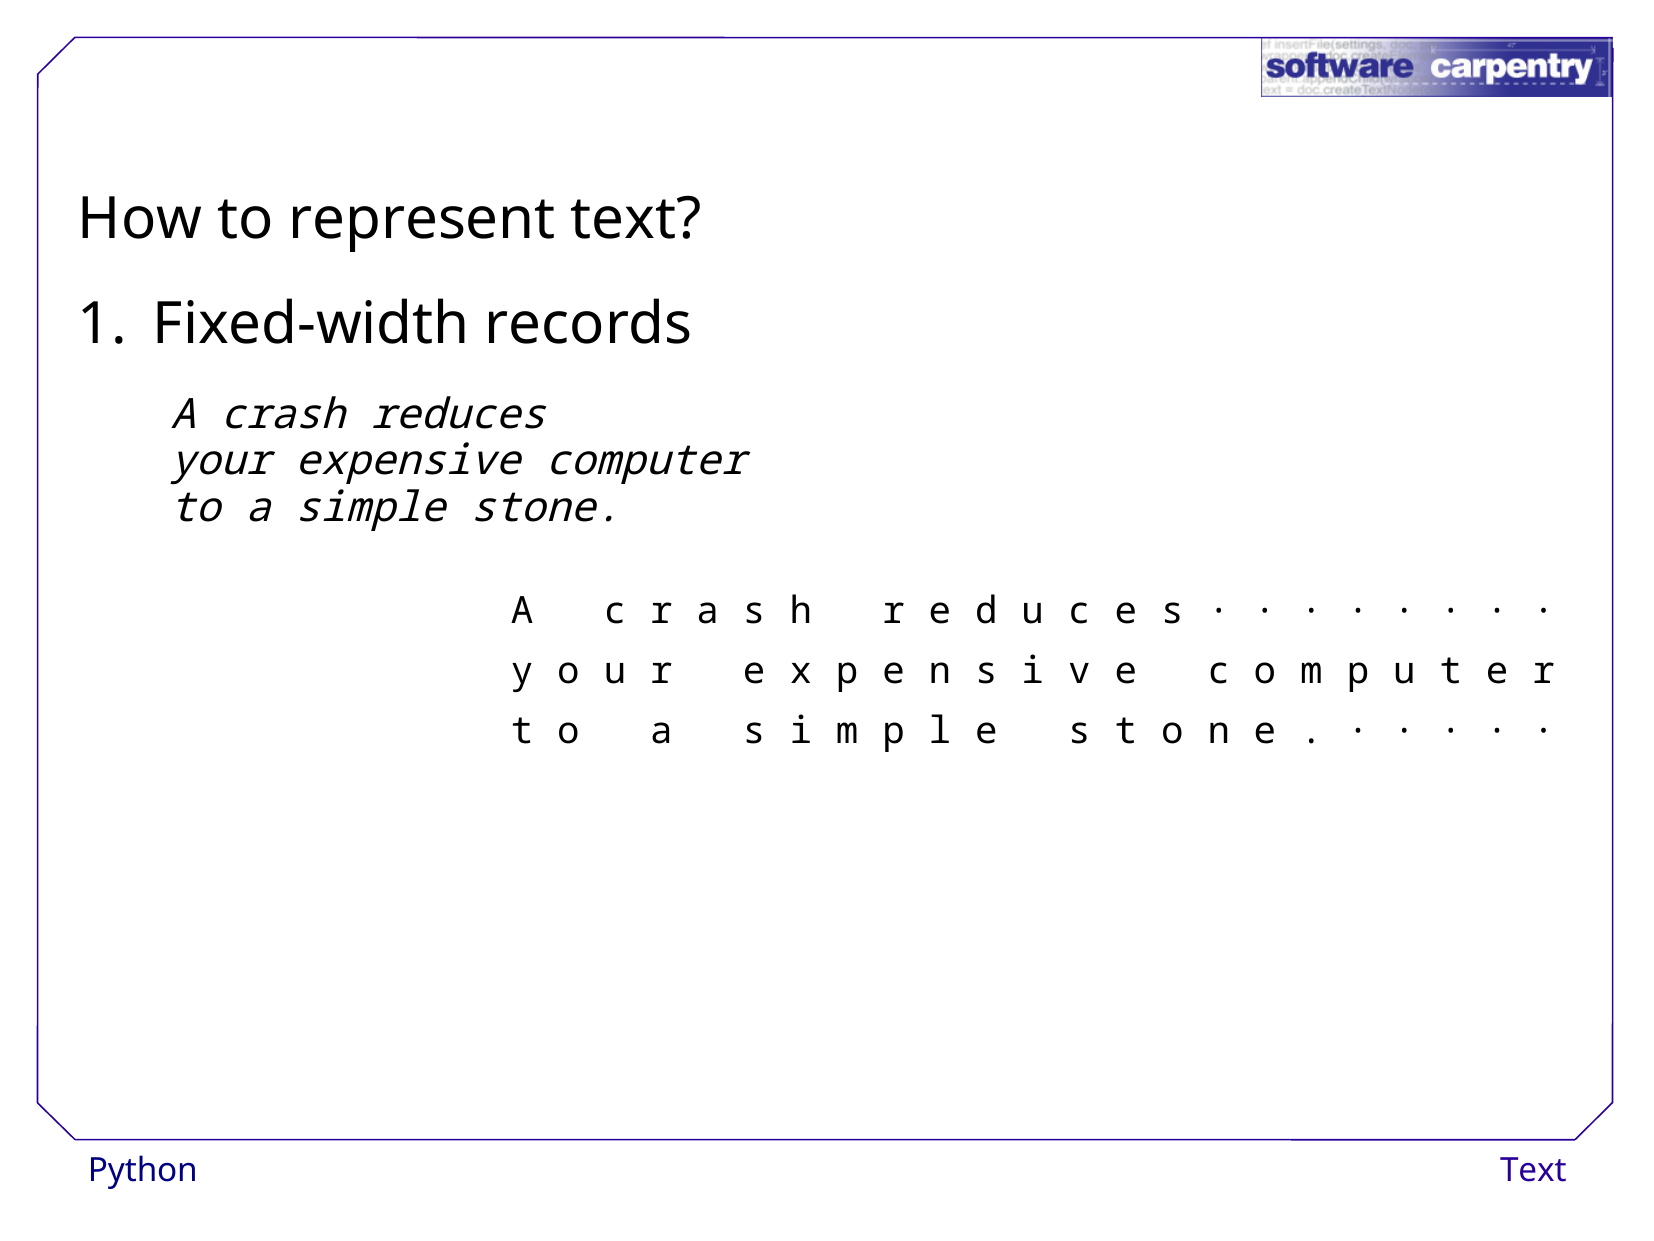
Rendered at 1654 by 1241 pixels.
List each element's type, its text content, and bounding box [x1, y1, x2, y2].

table_cell p [1332, 642, 1378, 703]
table_cell e [960, 703, 1007, 763]
table_header e [1100, 582, 1146, 642]
table_cell [682, 642, 728, 703]
table_cell o [542, 642, 589, 703]
table_cell m [1285, 642, 1332, 703]
picture [1261, 39, 1613, 97]
table_header · [1285, 582, 1332, 642]
table_cell [1007, 703, 1053, 763]
table_cell a [635, 703, 682, 763]
table_cell y [496, 642, 542, 703]
table_cell o [1239, 642, 1285, 703]
table_header s [1146, 582, 1193, 642]
table_cell [589, 703, 635, 763]
table_cell e [1471, 642, 1518, 703]
table_cell l [914, 703, 960, 763]
table_cell o [1146, 703, 1193, 763]
table_cell v [1053, 642, 1100, 703]
table_cell [682, 703, 728, 763]
table_header c [1053, 582, 1100, 642]
table_cell u [589, 642, 635, 703]
table_cell n [914, 642, 960, 703]
table_cell · [1378, 703, 1425, 763]
table_header u [1007, 582, 1053, 642]
table_cell e [728, 642, 775, 703]
table_cell e [867, 642, 914, 703]
table_cell c [1193, 642, 1239, 703]
table_header · [1239, 582, 1285, 642]
table_header r [867, 582, 914, 642]
table_cell s [1053, 703, 1100, 763]
table_cell s [960, 642, 1007, 703]
text_box How to represent text? 1. Fixed-width records [63, 137, 867, 364]
table_cell e [1239, 703, 1285, 763]
table_cell · [1471, 703, 1518, 763]
table_header · [1471, 582, 1518, 642]
table_cell [1146, 642, 1193, 703]
table_header · [1332, 582, 1378, 642]
table_cell t [496, 703, 542, 763]
table_cell · [1332, 703, 1378, 763]
table_cell e [1100, 642, 1146, 703]
table_header · [1193, 582, 1239, 642]
table_header A [496, 582, 542, 642]
table_cell t [1100, 703, 1146, 763]
table_cell t [1425, 642, 1471, 703]
table_header · [1518, 582, 1564, 642]
table_cell n [1193, 703, 1239, 763]
table_header · [1425, 582, 1471, 642]
table_header [821, 582, 867, 642]
table_header r [635, 582, 682, 642]
table_cell p [821, 642, 867, 703]
table_cell . [1285, 703, 1332, 763]
table_header d [960, 582, 1007, 642]
table_cell s [728, 703, 775, 763]
table_cell m [821, 703, 867, 763]
table_header h [775, 582, 821, 642]
table_header s [728, 582, 775, 642]
table_cell r [1518, 642, 1564, 703]
table_cell x [775, 642, 821, 703]
table_header e [914, 582, 960, 642]
table_header a [682, 582, 728, 642]
table_cell p [867, 703, 914, 763]
table_header c [589, 582, 635, 642]
table_cell · [1518, 703, 1564, 763]
text_box A crash reduces your expensive computer to a simple stone. [155, 383, 676, 545]
table_cell i [775, 703, 821, 763]
table_cell i [1007, 642, 1053, 703]
table_header · [1378, 582, 1425, 642]
table_header [542, 582, 589, 642]
table_cell · [1425, 703, 1471, 763]
table_cell o [542, 703, 589, 763]
table_cell u [1378, 642, 1425, 703]
table_cell r [635, 642, 682, 703]
